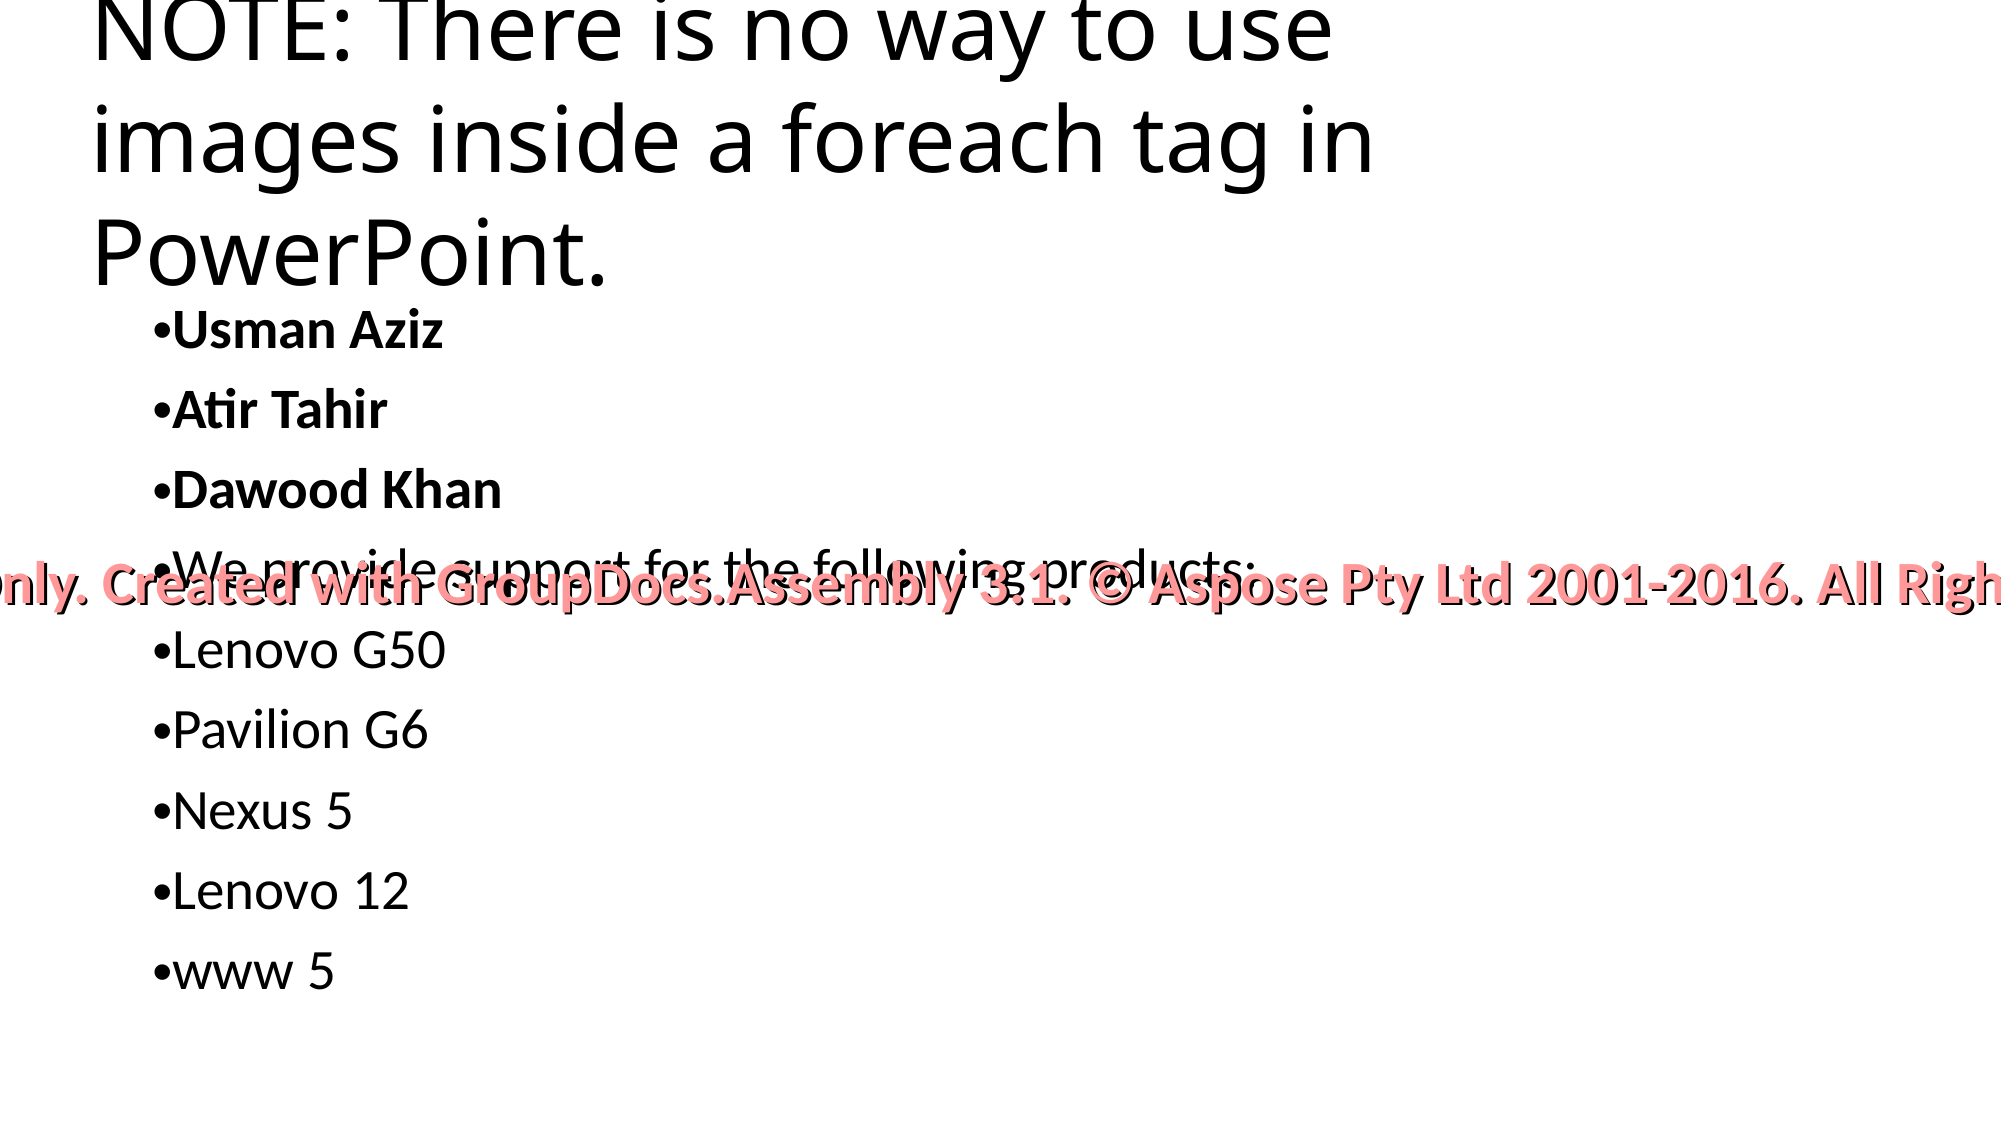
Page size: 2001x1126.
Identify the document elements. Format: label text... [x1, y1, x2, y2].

text_box Evaluation Only. Created with GroupDocs.Assembly 3.1. © Aspose Pty Ltd 2001-2016. All Rights Reserved. [474, 433, 1525, 689]
title NOTE: There is no way to use images inside a foreach tag in PowerPoint. [137, 59, 1864, 278]
list Usman Aziz Atir Tahir Dawood Khan We provide support for the following products: Lenovo G50 Pavilion G6 Nexus 5 Lenovo 12 www 5 [137, 299, 1864, 1014]
